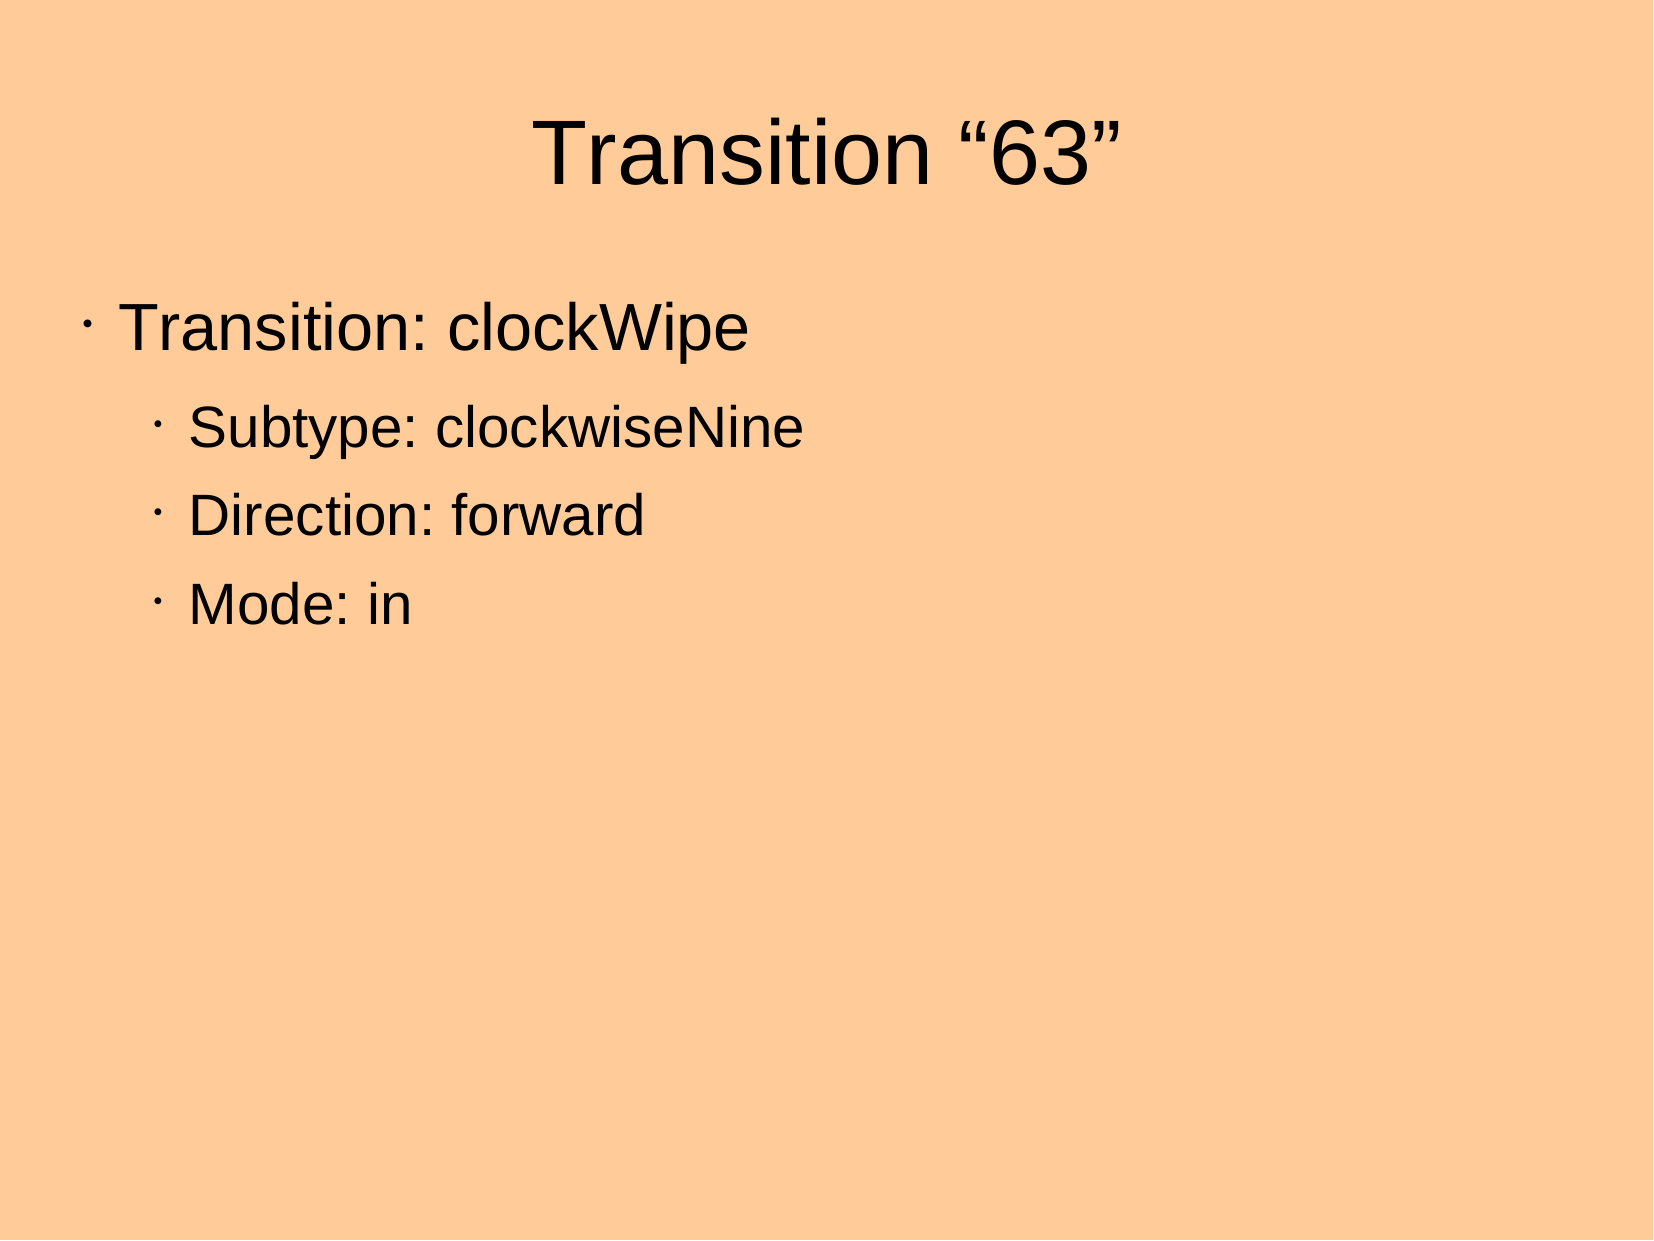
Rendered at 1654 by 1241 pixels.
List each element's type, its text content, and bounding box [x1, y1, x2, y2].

list Transition: clockWipe Subtype: clockwiseNine Direction: forward Mode: in [82, 290, 1571, 1080]
title Transition “63” [82, 49, 1571, 257]
